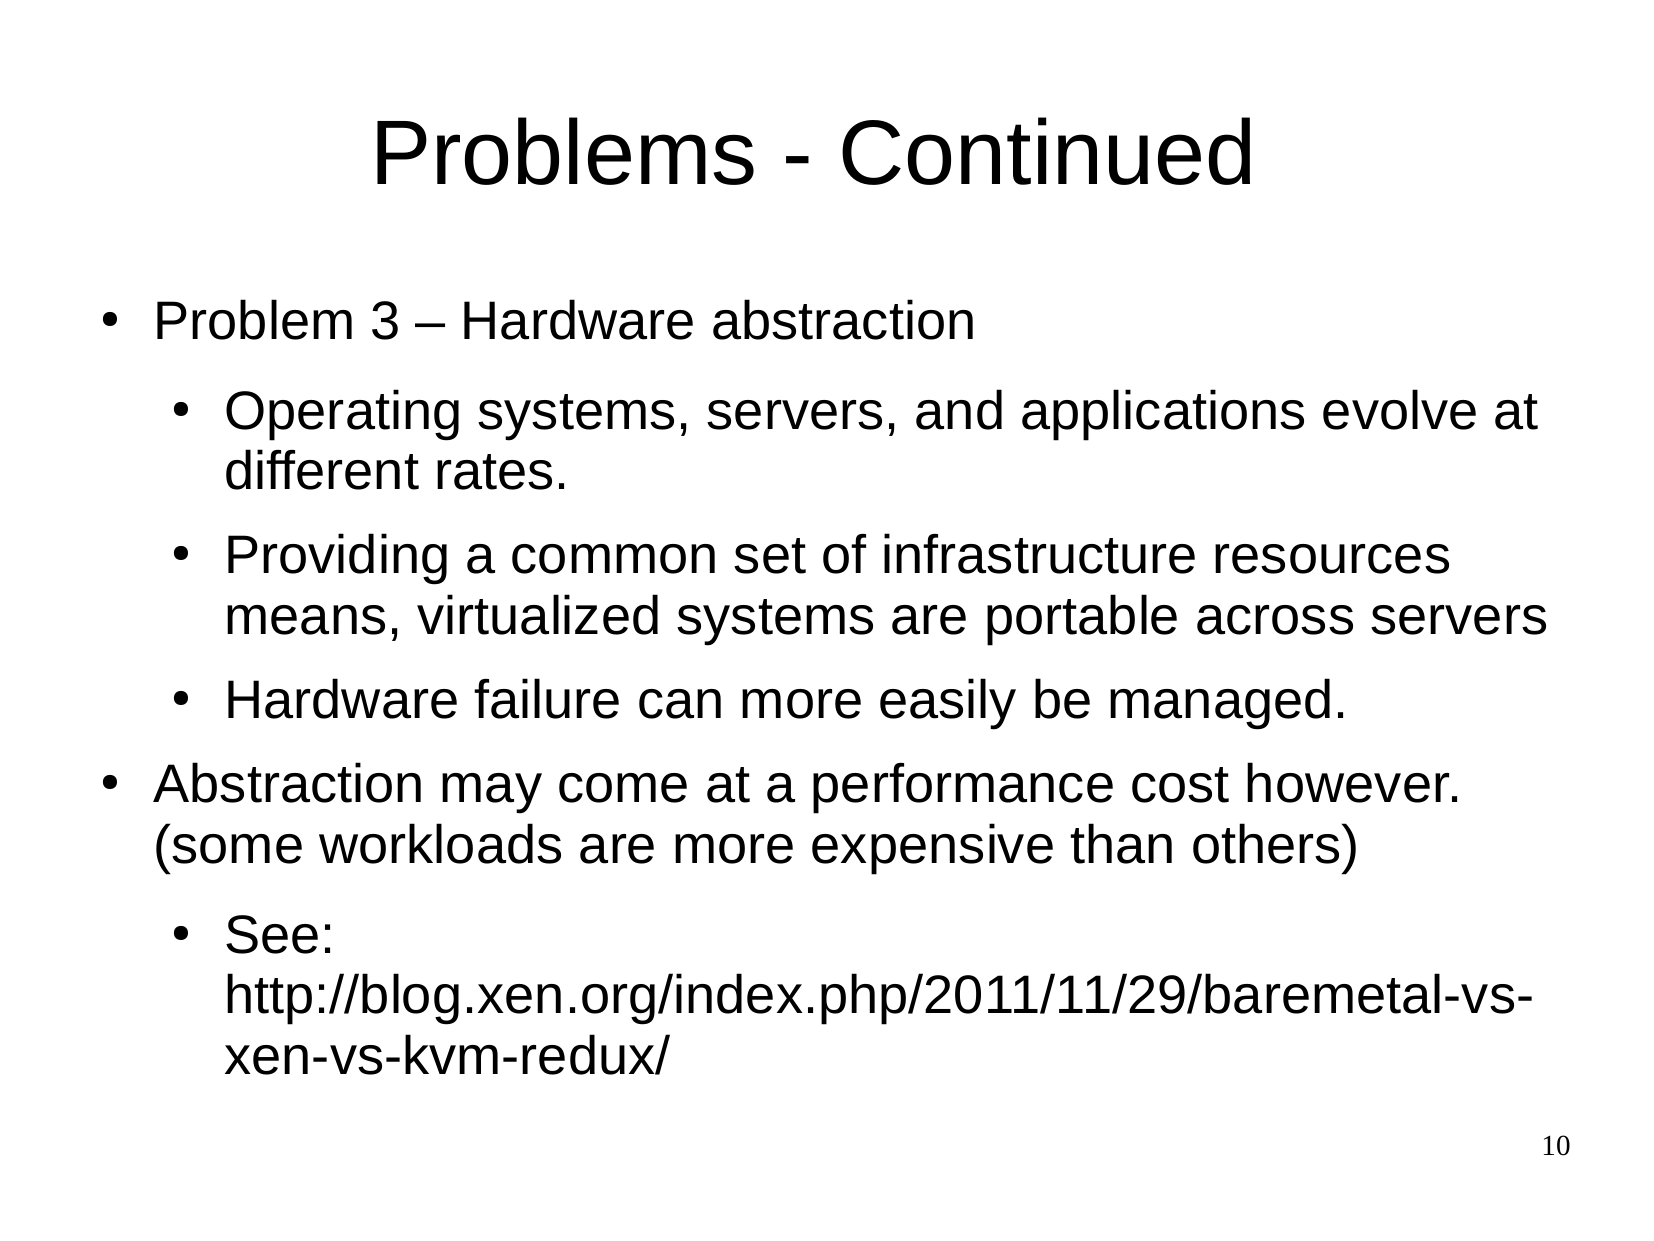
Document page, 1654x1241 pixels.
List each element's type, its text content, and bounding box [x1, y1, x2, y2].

title Problems - Continued [82, 49, 1571, 257]
list Problem 3 – Hardware abstraction Operating systems, servers, and applications evolve at different rates. Providing a common set of infrastructure resources means, virtualized systems are portable across servers Hardware failure can more easily be managed. Abstraction may come at a performance cost however. (some workloads are more expensive than others) See: http://blog.xen.org/index.php/2011/11/29/baremetal-vs-xen-vs-kvm-redux/ [82, 290, 1571, 1109]
